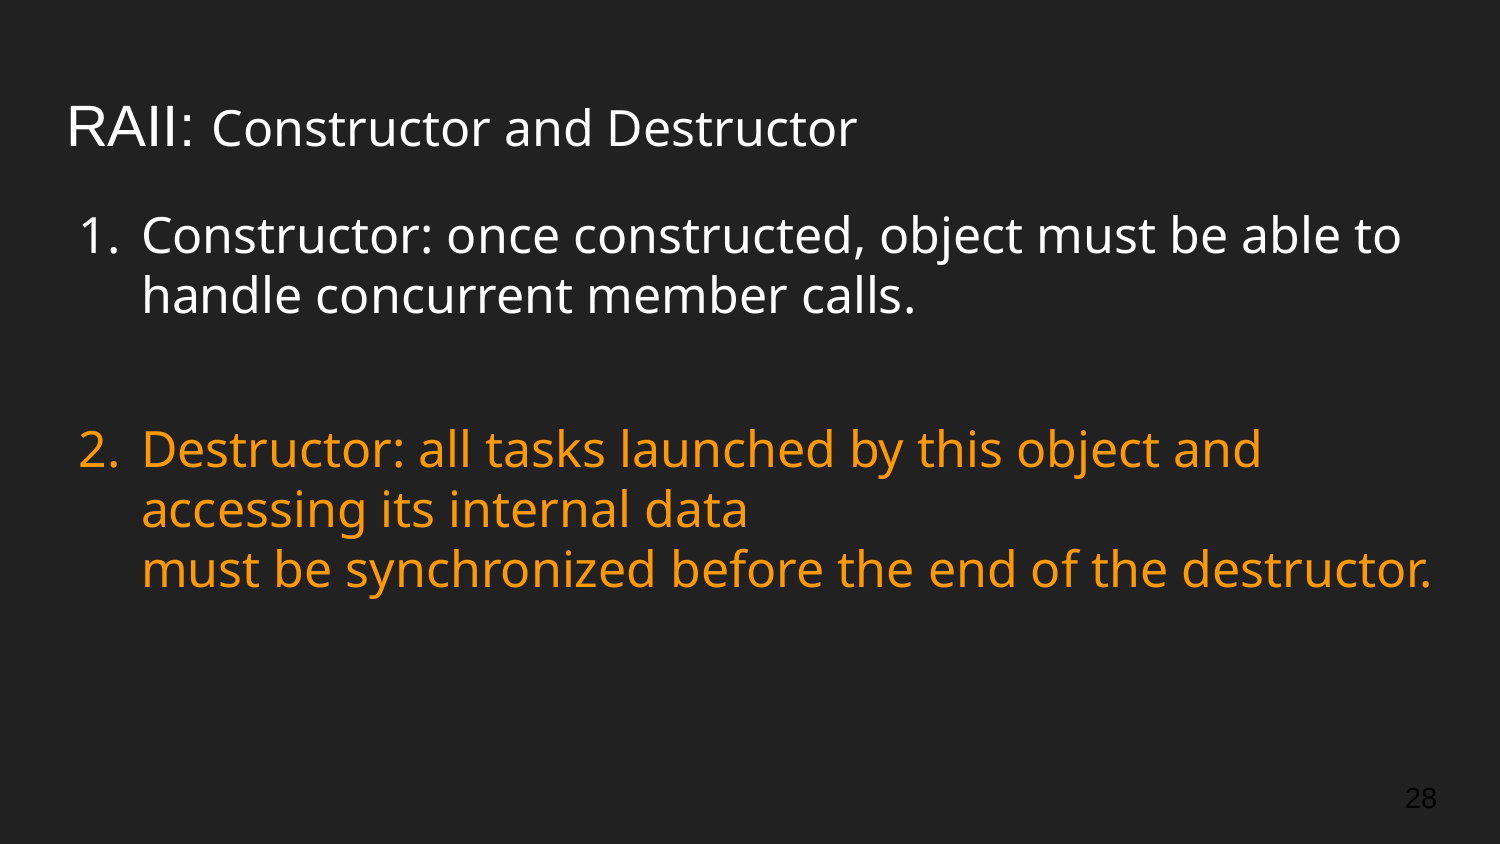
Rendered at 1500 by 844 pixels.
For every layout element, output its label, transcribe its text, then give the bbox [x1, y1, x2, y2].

slide_number <number> [1389, 764, 1480, 830]
title RAII: Constructor and Destructor [51, 72, 1449, 167]
list Constructor: once constructed, object must be able to handle concurrent member calls. Destructor: all tasks launched by this object and accessing its internal data must be synchronized before the end of the destructor. [51, 189, 1449, 750]
